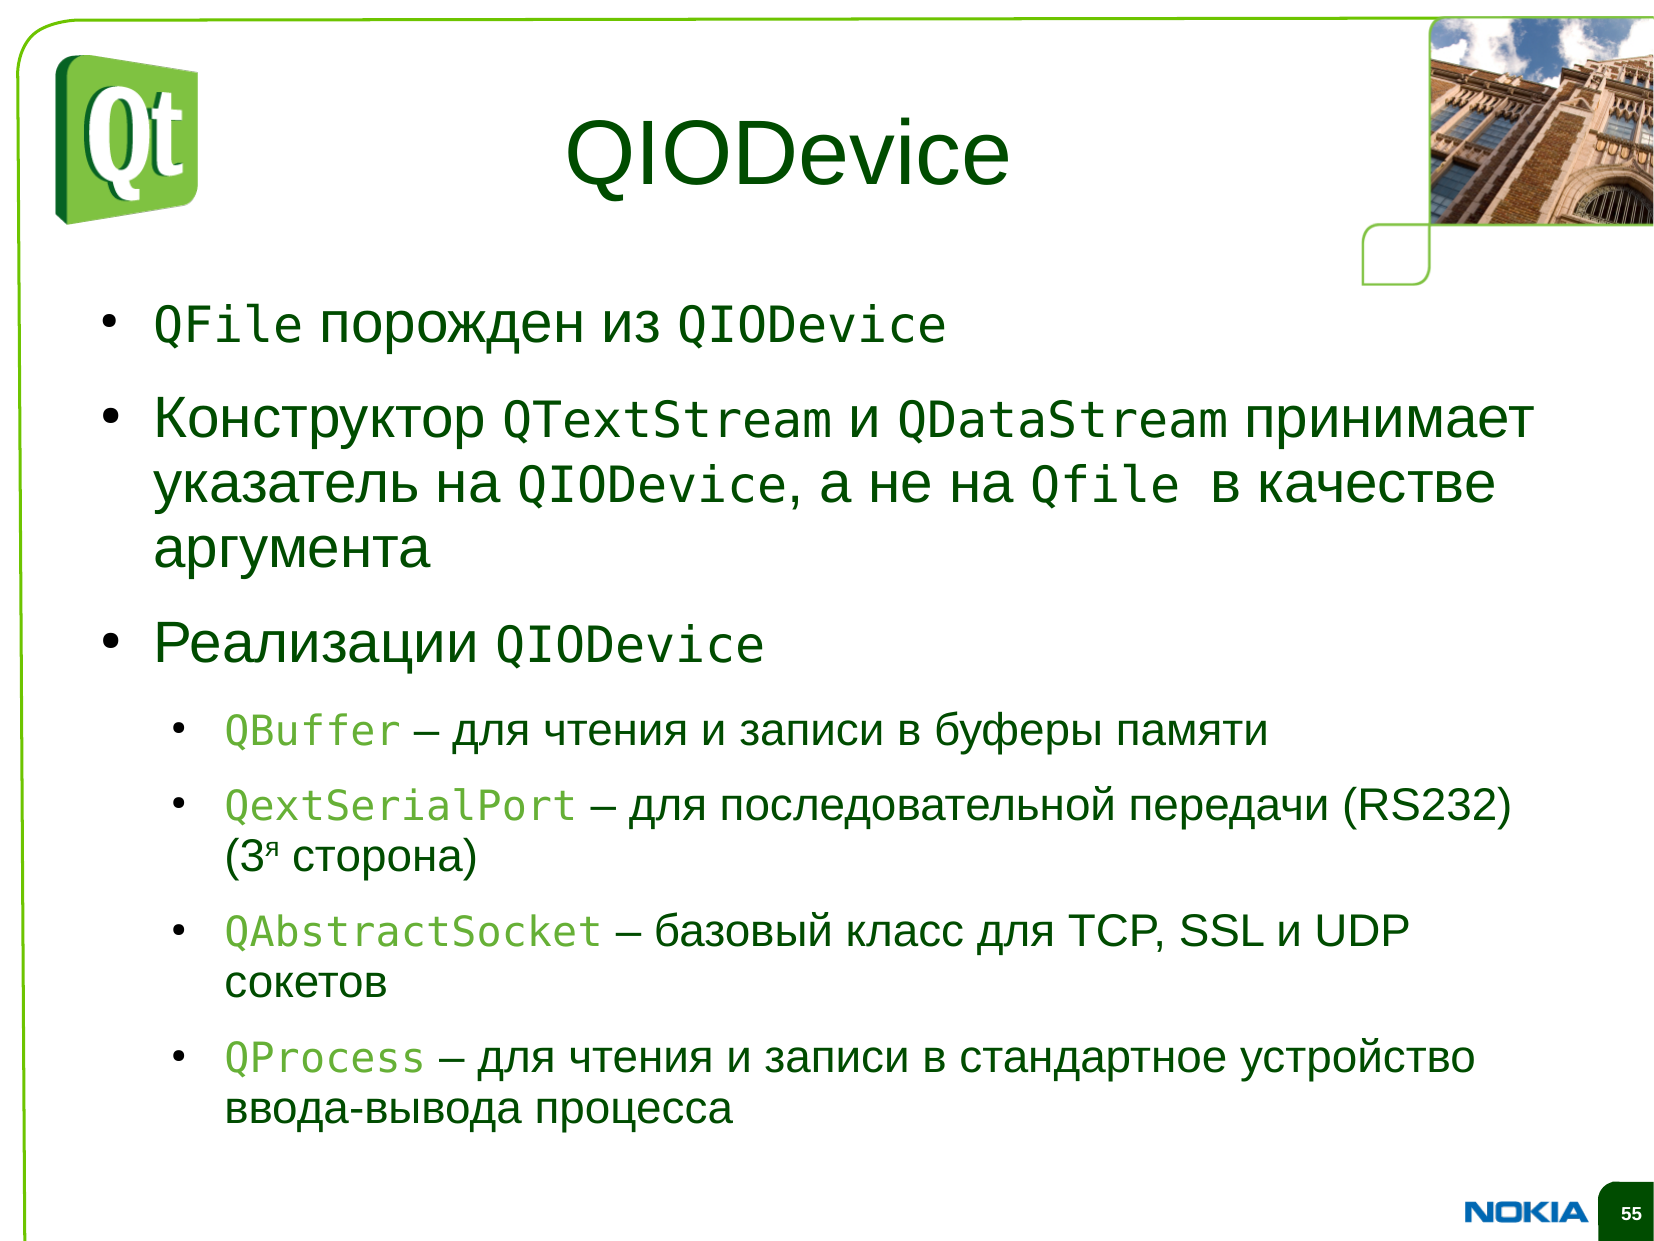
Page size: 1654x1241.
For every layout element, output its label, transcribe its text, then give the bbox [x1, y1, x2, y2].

list QFile порожден из QIODevice Конструктор QTextStream и QDataStream принимает указатель на QIODevice, а не на Qfile в качестве аргумента Реализации QIODevice QBuffer – для чтения и записи в буферы памяти QextSerialPort – для последовательной передачи (RS232) (3я сторона) QAbstractSocket – базовый класс для TCP, SSL и UDP сокетов QProcess – для чтения и записи в стандартное устройство ввода-вывода процесса [82, 290, 1571, 1133]
picture [55, 55, 198, 225]
picture [1338, 5, 1654, 306]
picture [1465, 1201, 1589, 1223]
title QIODevice [251, 49, 1327, 257]
